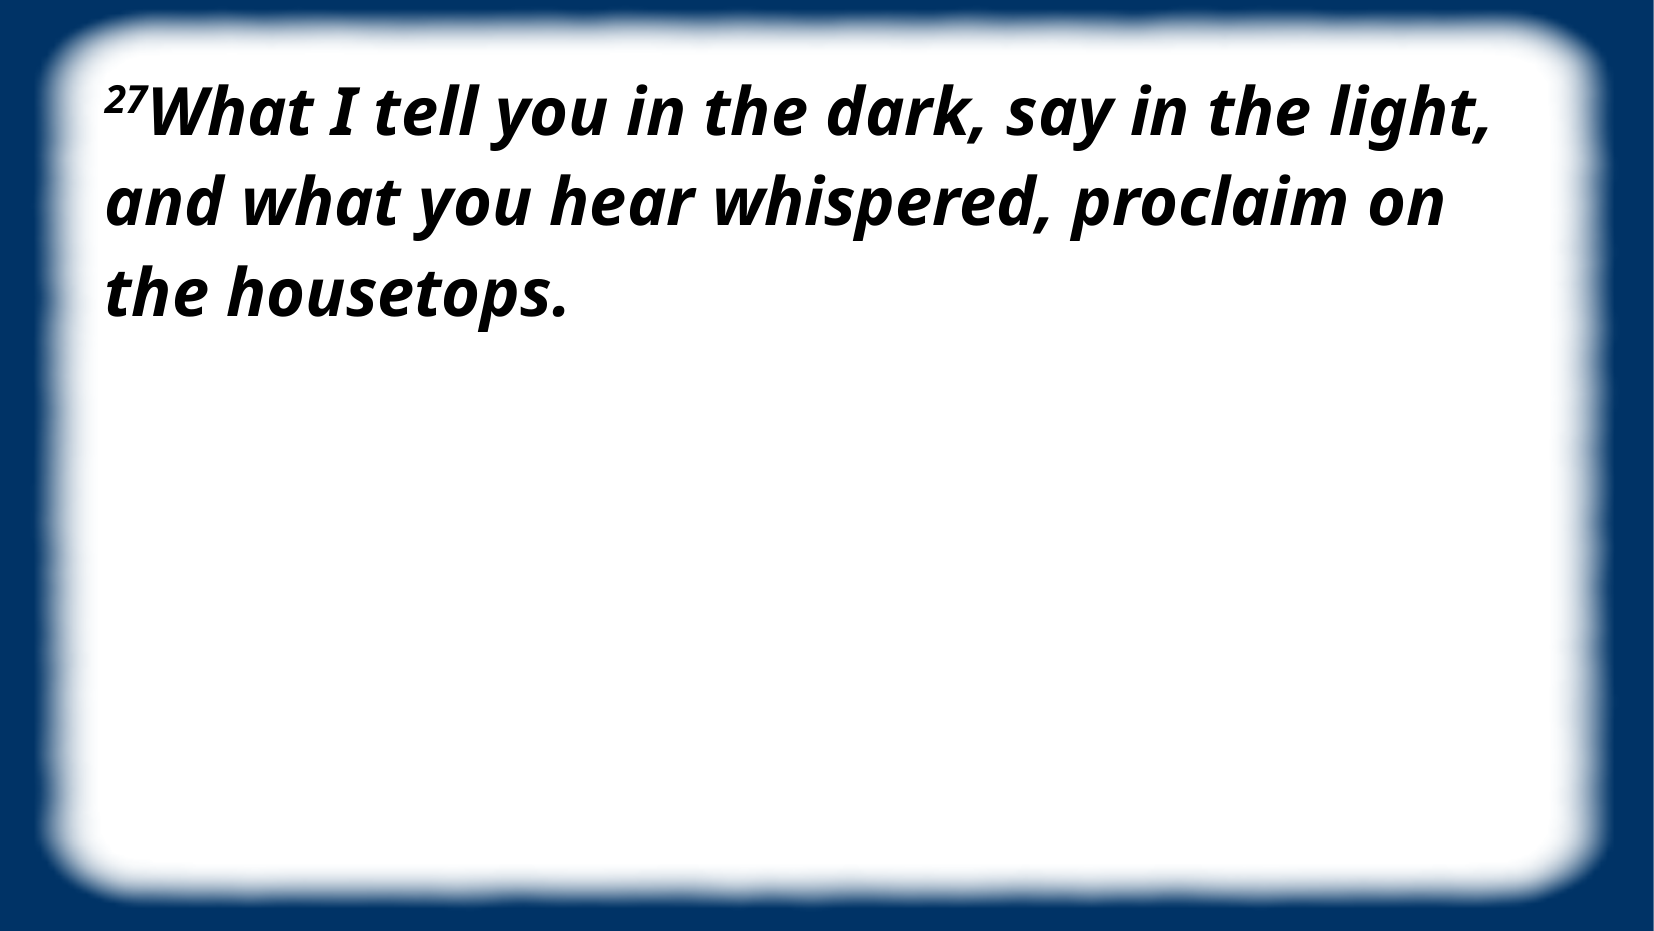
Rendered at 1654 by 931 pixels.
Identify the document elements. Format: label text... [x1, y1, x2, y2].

text_box 27What I tell you in the dark, say in the light, and what you hear whispered, proclaim on the housetops. [90, 56, 1561, 526]
picture [0, 0, 1654, 931]
